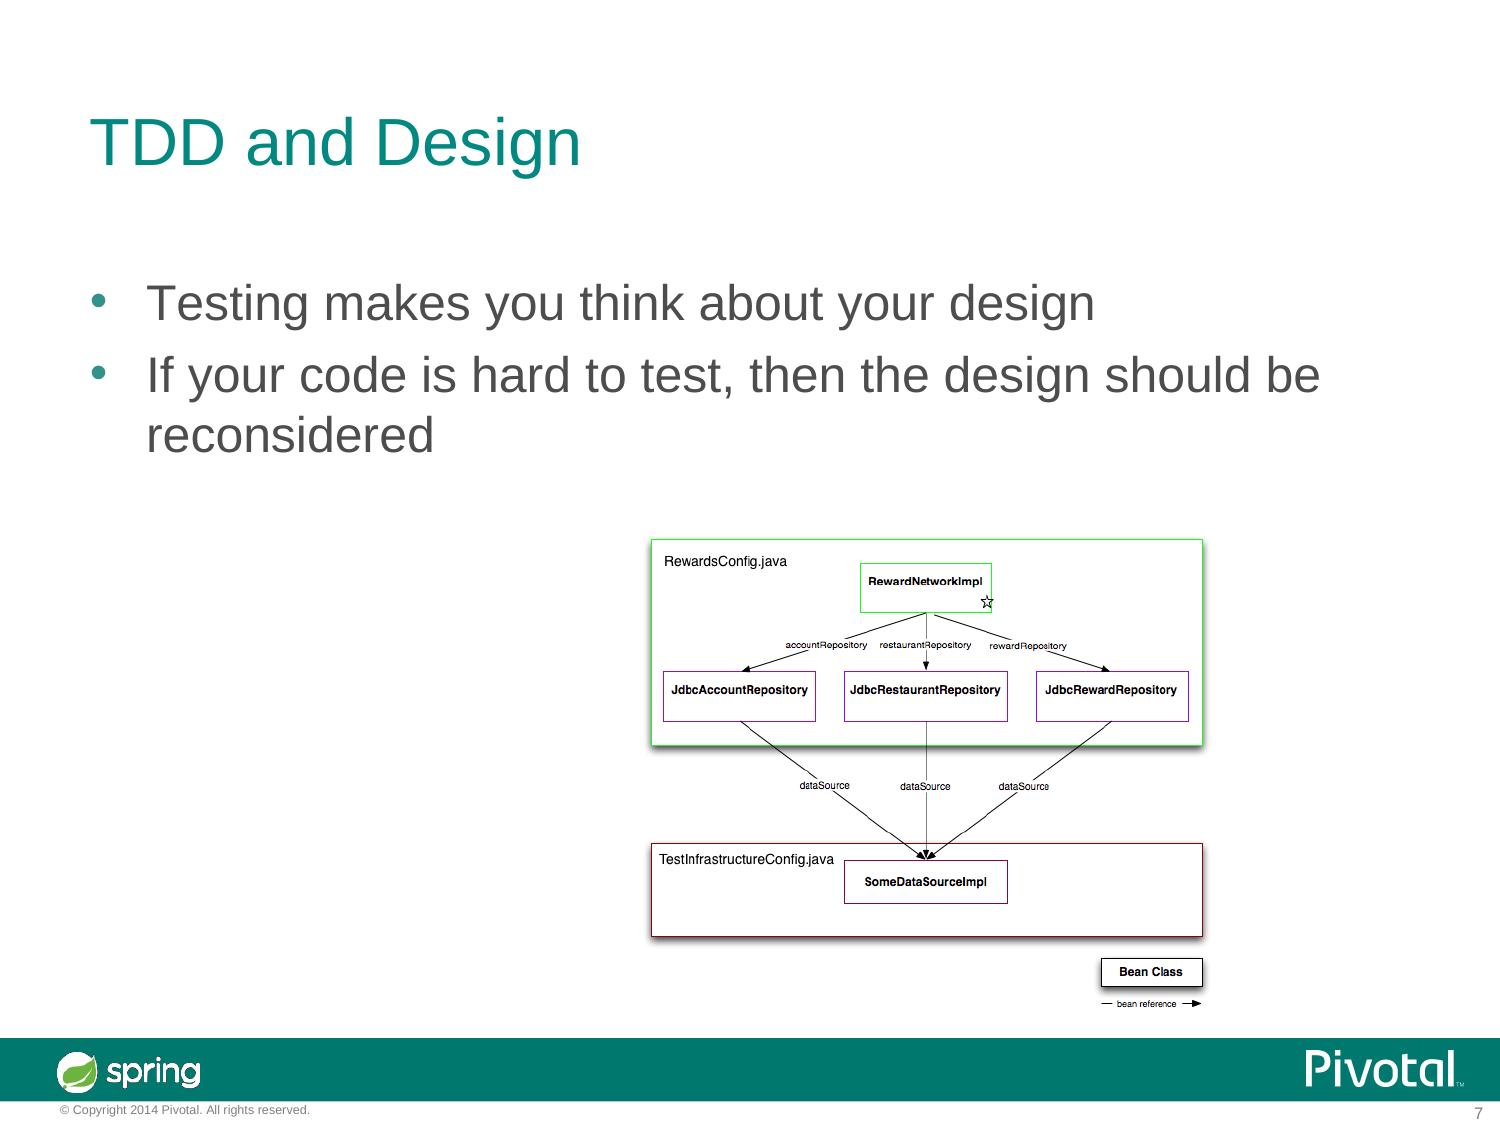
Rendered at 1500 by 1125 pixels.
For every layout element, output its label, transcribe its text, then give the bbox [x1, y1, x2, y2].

picture [32, 1041, 210, 1103]
picture [631, 523, 1223, 1018]
picture [1306, 1050, 1464, 1087]
title TDD and Design [75, 45, 1426, 233]
list Testing makes you think about your design If your code is hard to test, then the design should be reconsidered [75, 262, 1426, 1005]
